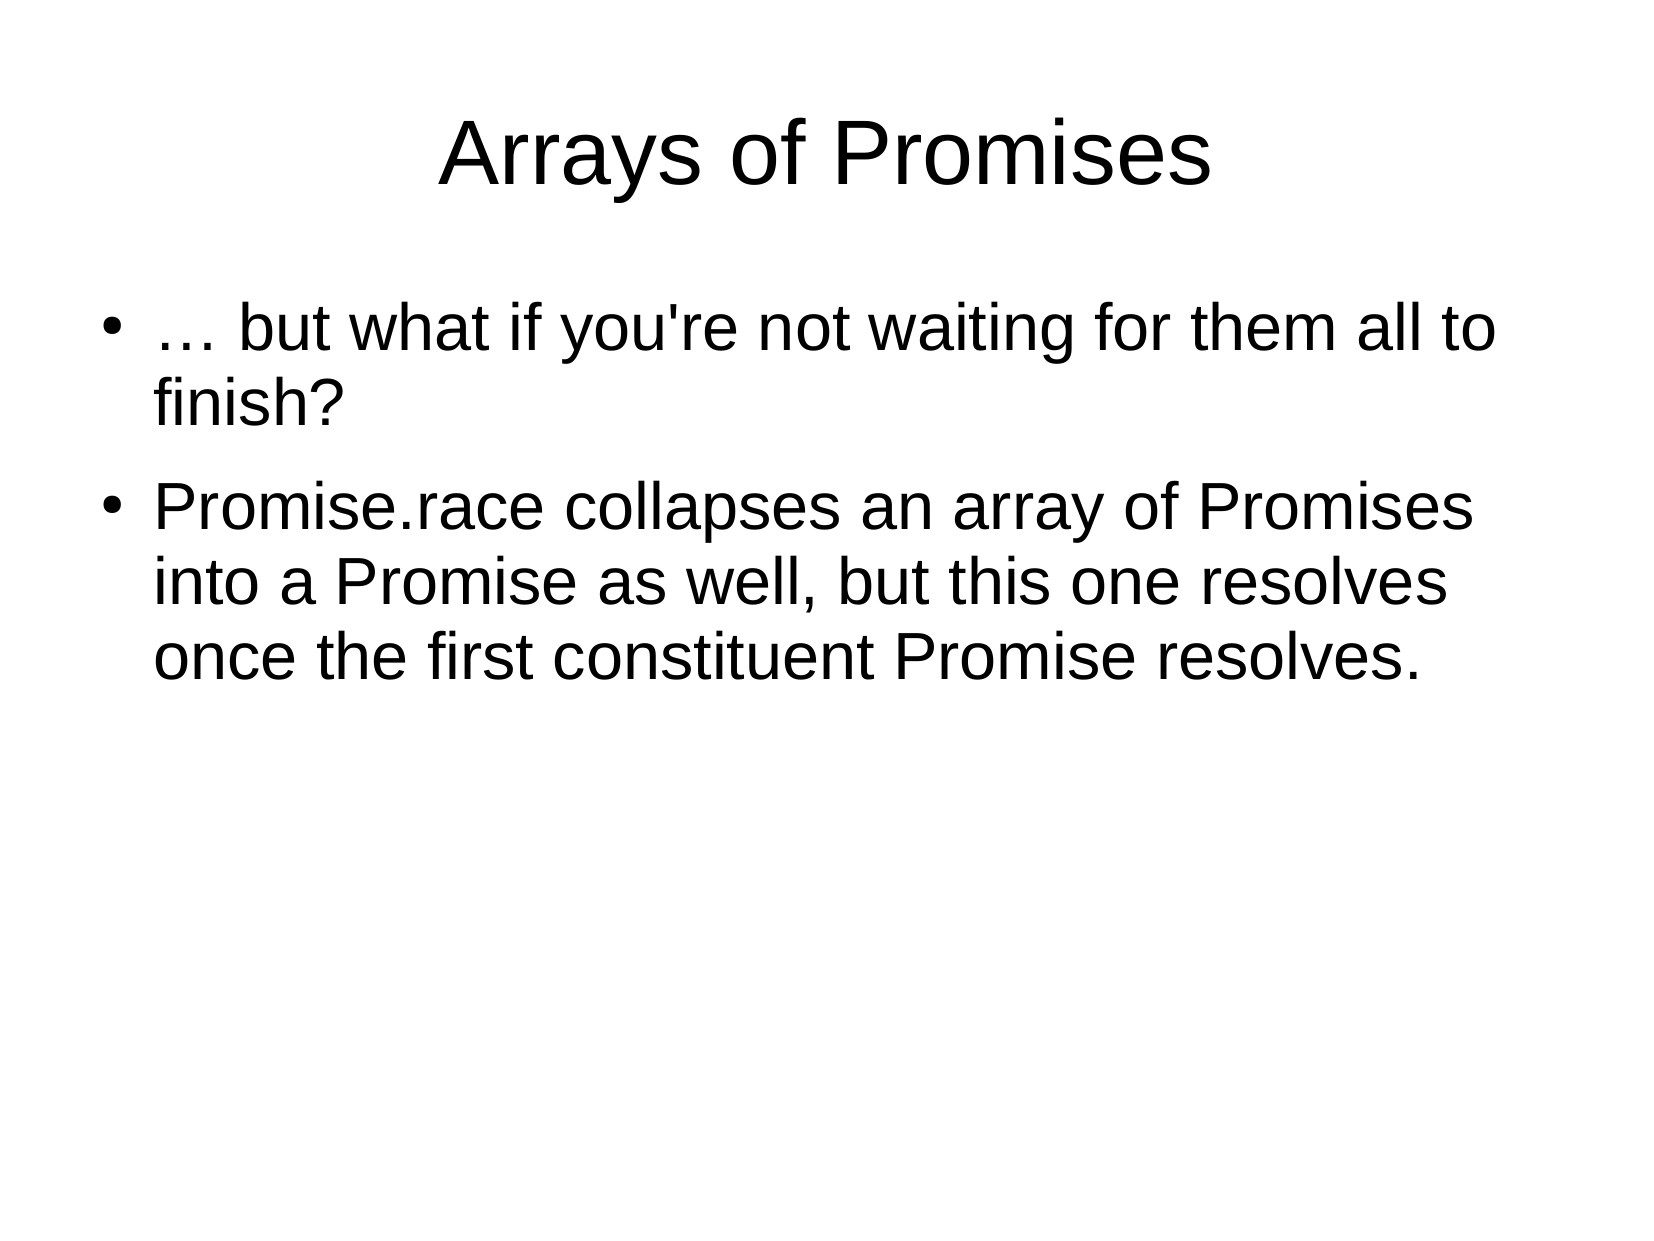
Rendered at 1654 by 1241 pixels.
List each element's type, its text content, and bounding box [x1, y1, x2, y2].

list … but what if you're not waiting for them all to finish? Promise.race collapses an array of Promises into a Promise as well, but this one resolves once the first constituent Promise resolves. [82, 290, 1571, 1010]
title Arrays of Promises [82, 49, 1571, 257]
